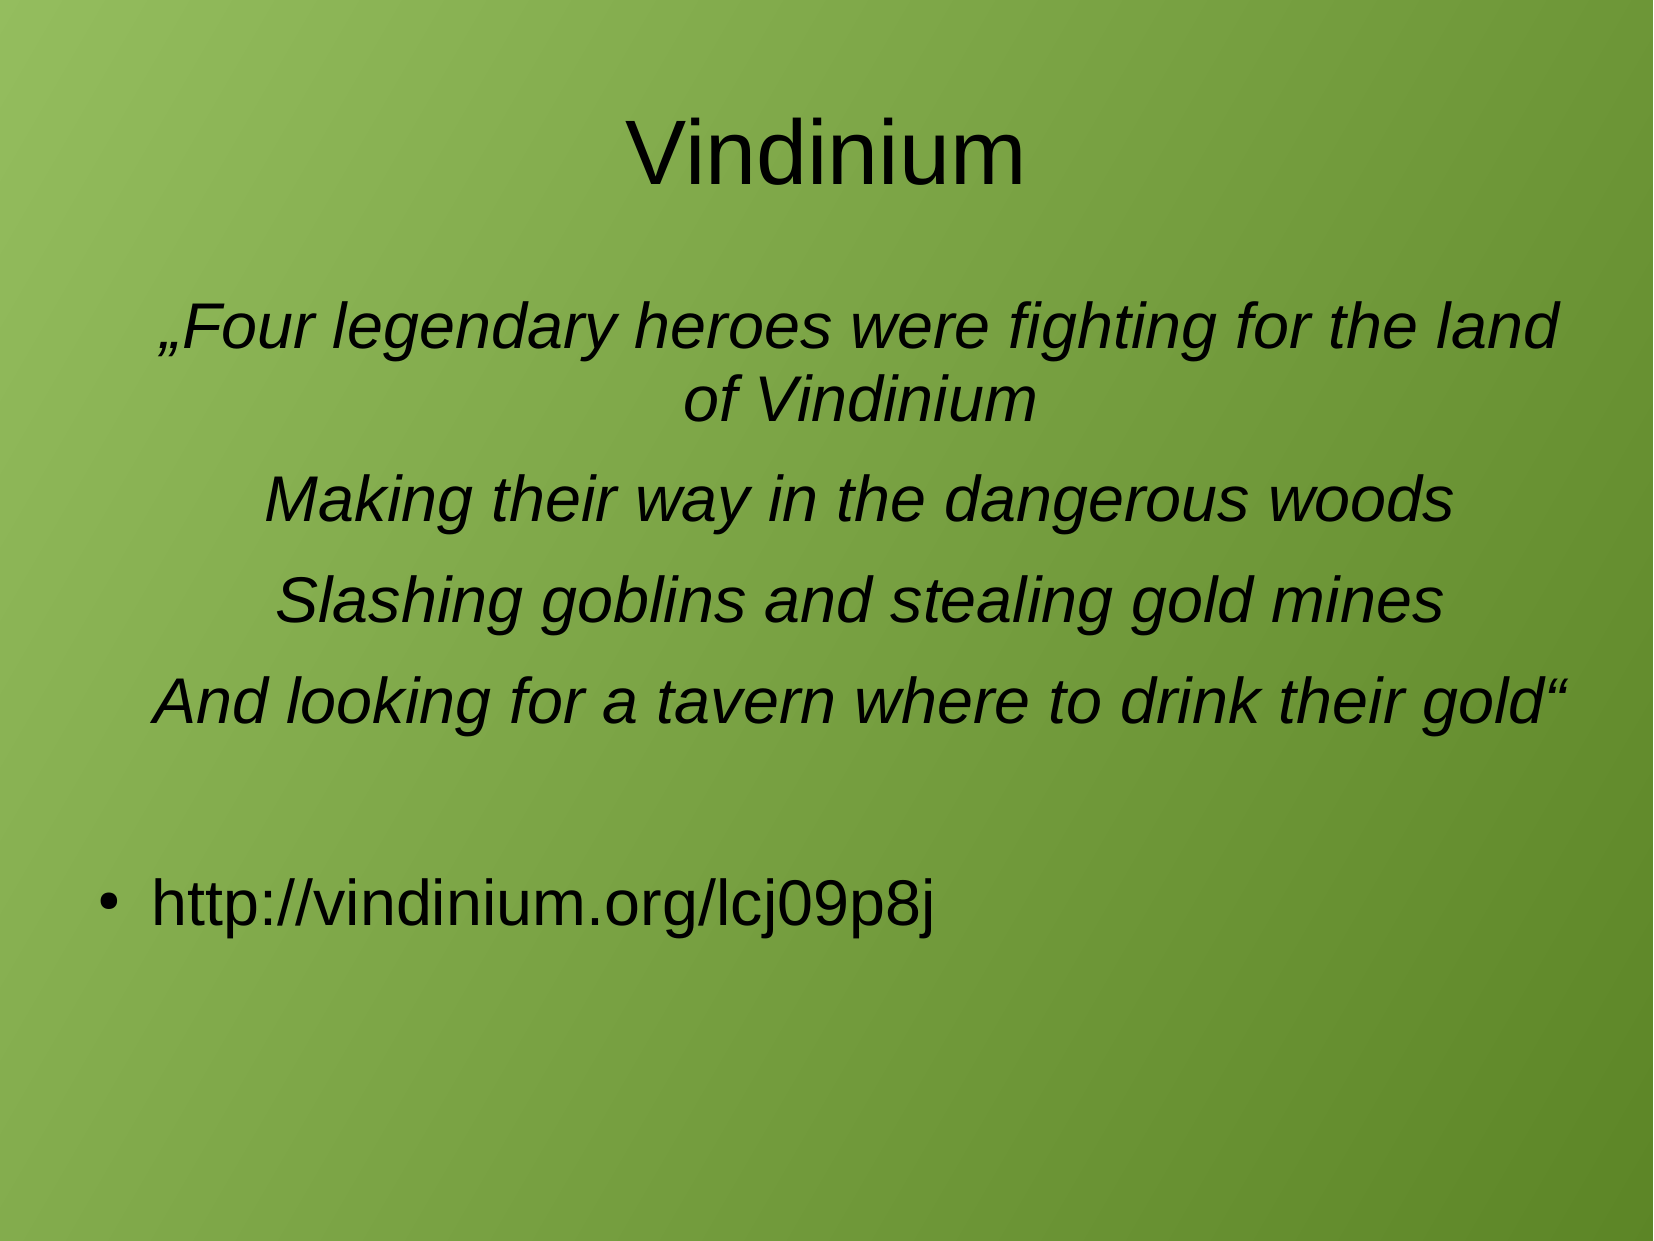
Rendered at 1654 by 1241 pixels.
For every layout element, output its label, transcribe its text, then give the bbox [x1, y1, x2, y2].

title Vindinium [82, 49, 1571, 257]
list „Four legendary heroes were fighting for the land of Vindinium Making their way in the dangerous woods Slashing goblins and stealing gold mines And looking for a tavern where to drink their gold“ http://vindinium.org/lcj09p8j [82, 290, 1571, 1010]
